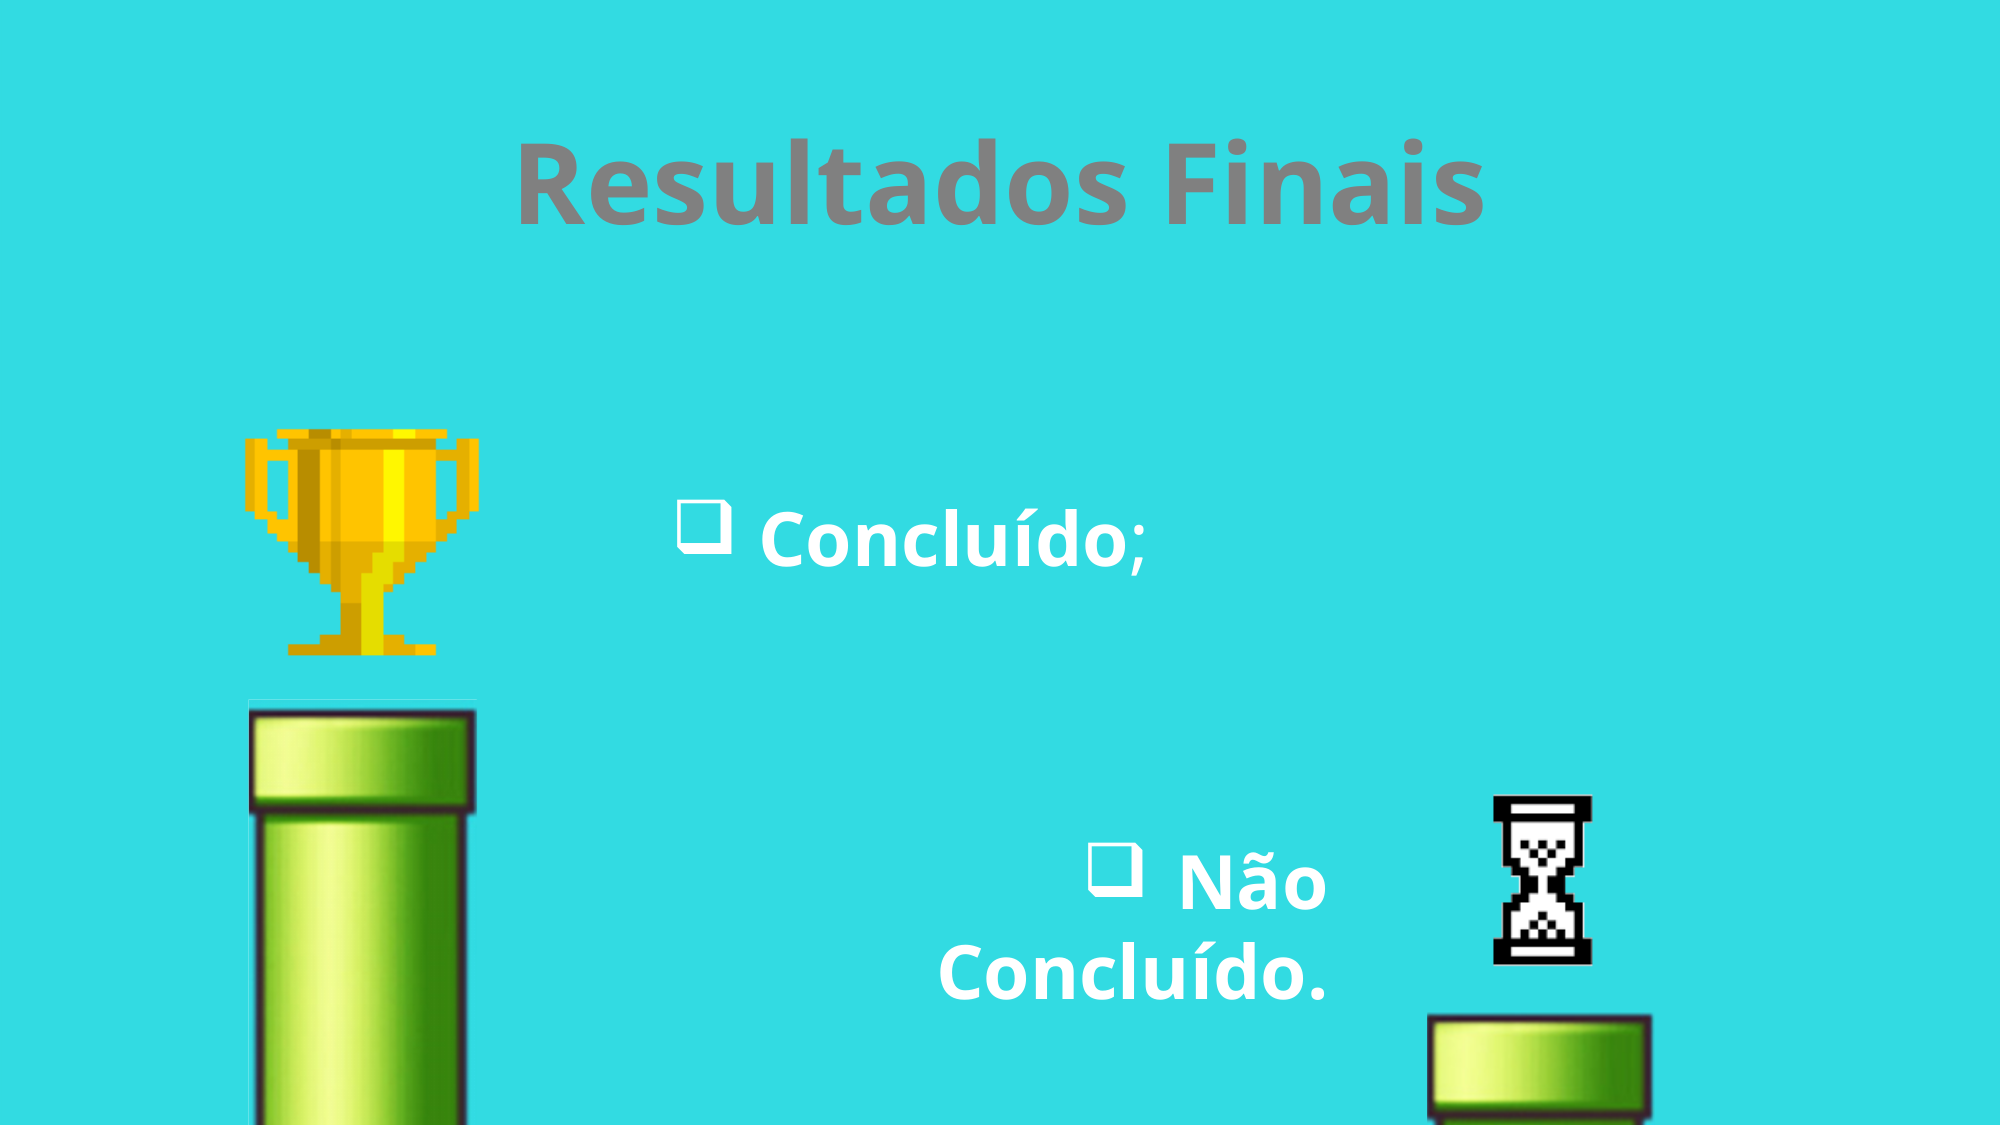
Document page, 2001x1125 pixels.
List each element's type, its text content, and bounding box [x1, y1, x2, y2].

text_box Concluído; [656, 484, 1344, 590]
picture [0, 0, 2000, 1125]
text_box Não Concluído. [656, 827, 1344, 1023]
text_box Resultados Finais [496, 104, 1504, 255]
